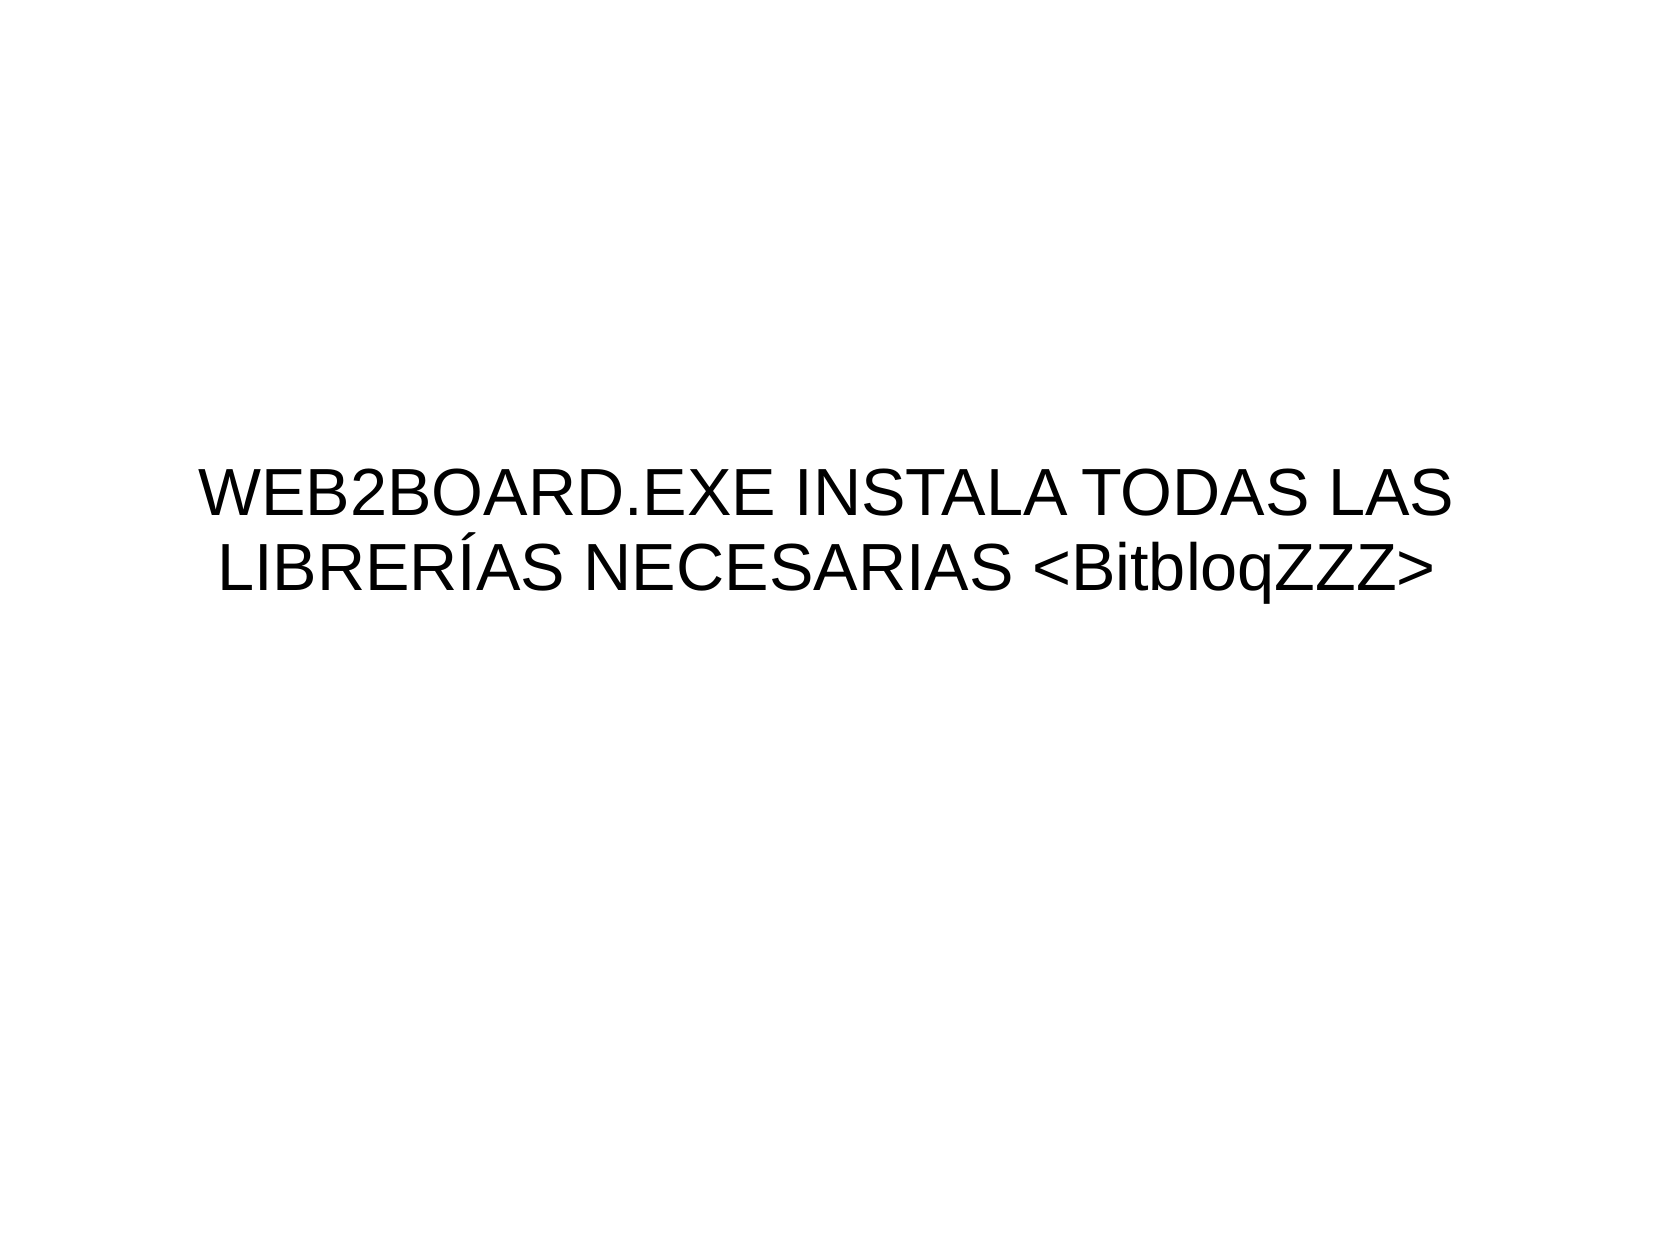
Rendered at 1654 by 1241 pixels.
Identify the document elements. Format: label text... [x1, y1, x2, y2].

subtitle WEB2BOARD.EXE INSTALA TODAS LAS LIBRERÍAS NECESARIAS <BitbloqZZZ> [82, 49, 1571, 1010]
